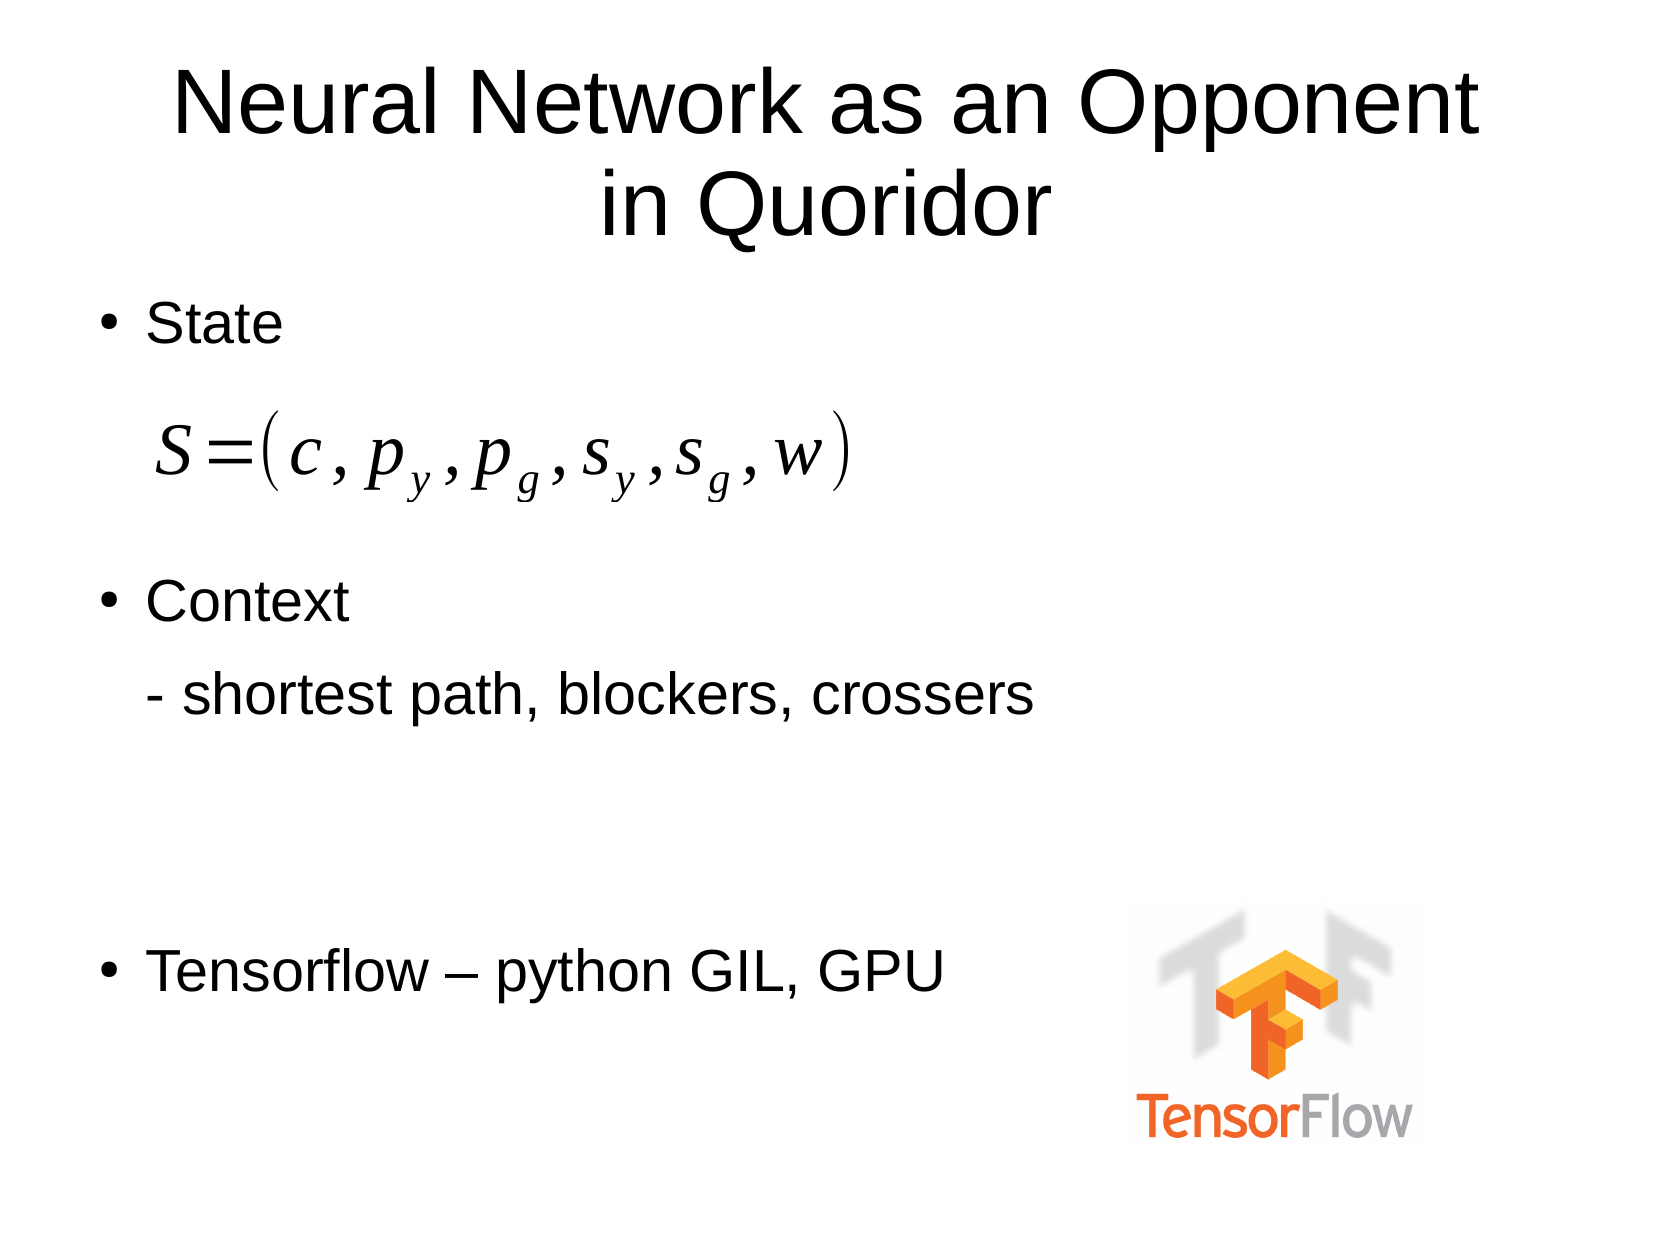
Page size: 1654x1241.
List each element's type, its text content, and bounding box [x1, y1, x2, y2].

title Neural Network as an Opponent in Quoridor [82, 49, 1571, 257]
picture [1125, 899, 1424, 1144]
list State Context - shortest path, blockers, crossers Tensorflow – python GIL, GPU [82, 290, 1571, 1010]
chart [136, 405, 871, 502]
